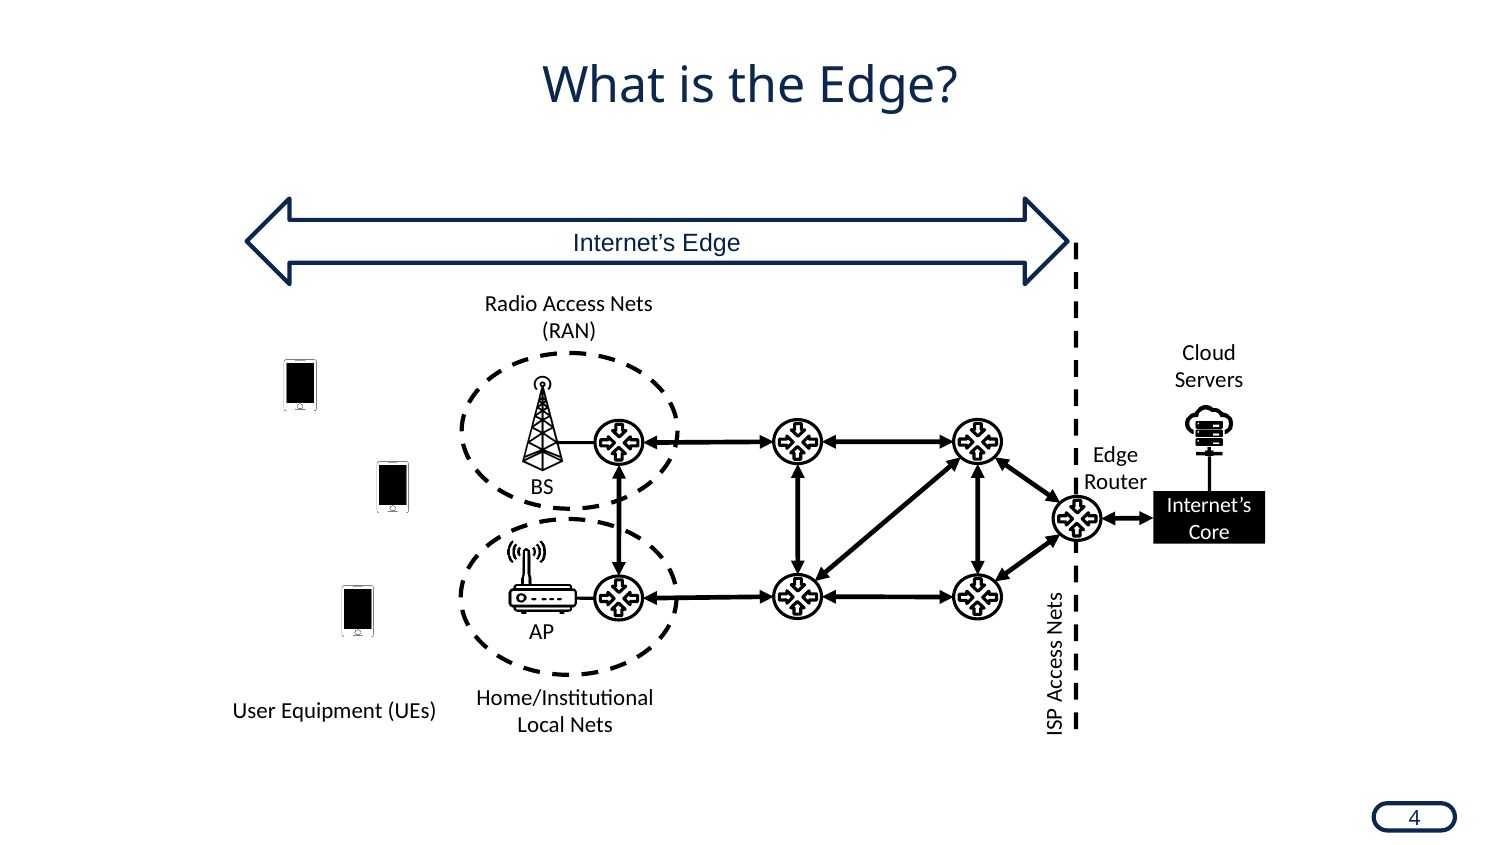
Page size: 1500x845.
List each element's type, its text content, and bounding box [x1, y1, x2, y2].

text_box Internet’s Core [1153, 491, 1266, 544]
picture [279, 358, 321, 412]
text_box BS [520, 471, 564, 500]
text_box User Equipment (UEs) [219, 695, 450, 723]
picture [372, 460, 413, 514]
picture [1185, 405, 1233, 457]
text_box Edge Router [1072, 439, 1159, 495]
text_box Radio Access Nets (RAN) [453, 288, 685, 344]
picture [507, 540, 577, 614]
title What is the Edge? [37, 37, 1463, 193]
picture [519, 373, 566, 474]
text_box 4 [1373, 803, 1456, 831]
text_box Cloud Servers [1166, 337, 1252, 393]
text_box ISP Access Nets [1039, 549, 1067, 779]
text_box Home/Institutional Local Nets [450, 682, 681, 738]
picture [337, 584, 378, 638]
text_box [1053, 496, 1101, 541]
text_box Internet’s Edge [246, 198, 1068, 285]
text_box AP [507, 616, 577, 644]
